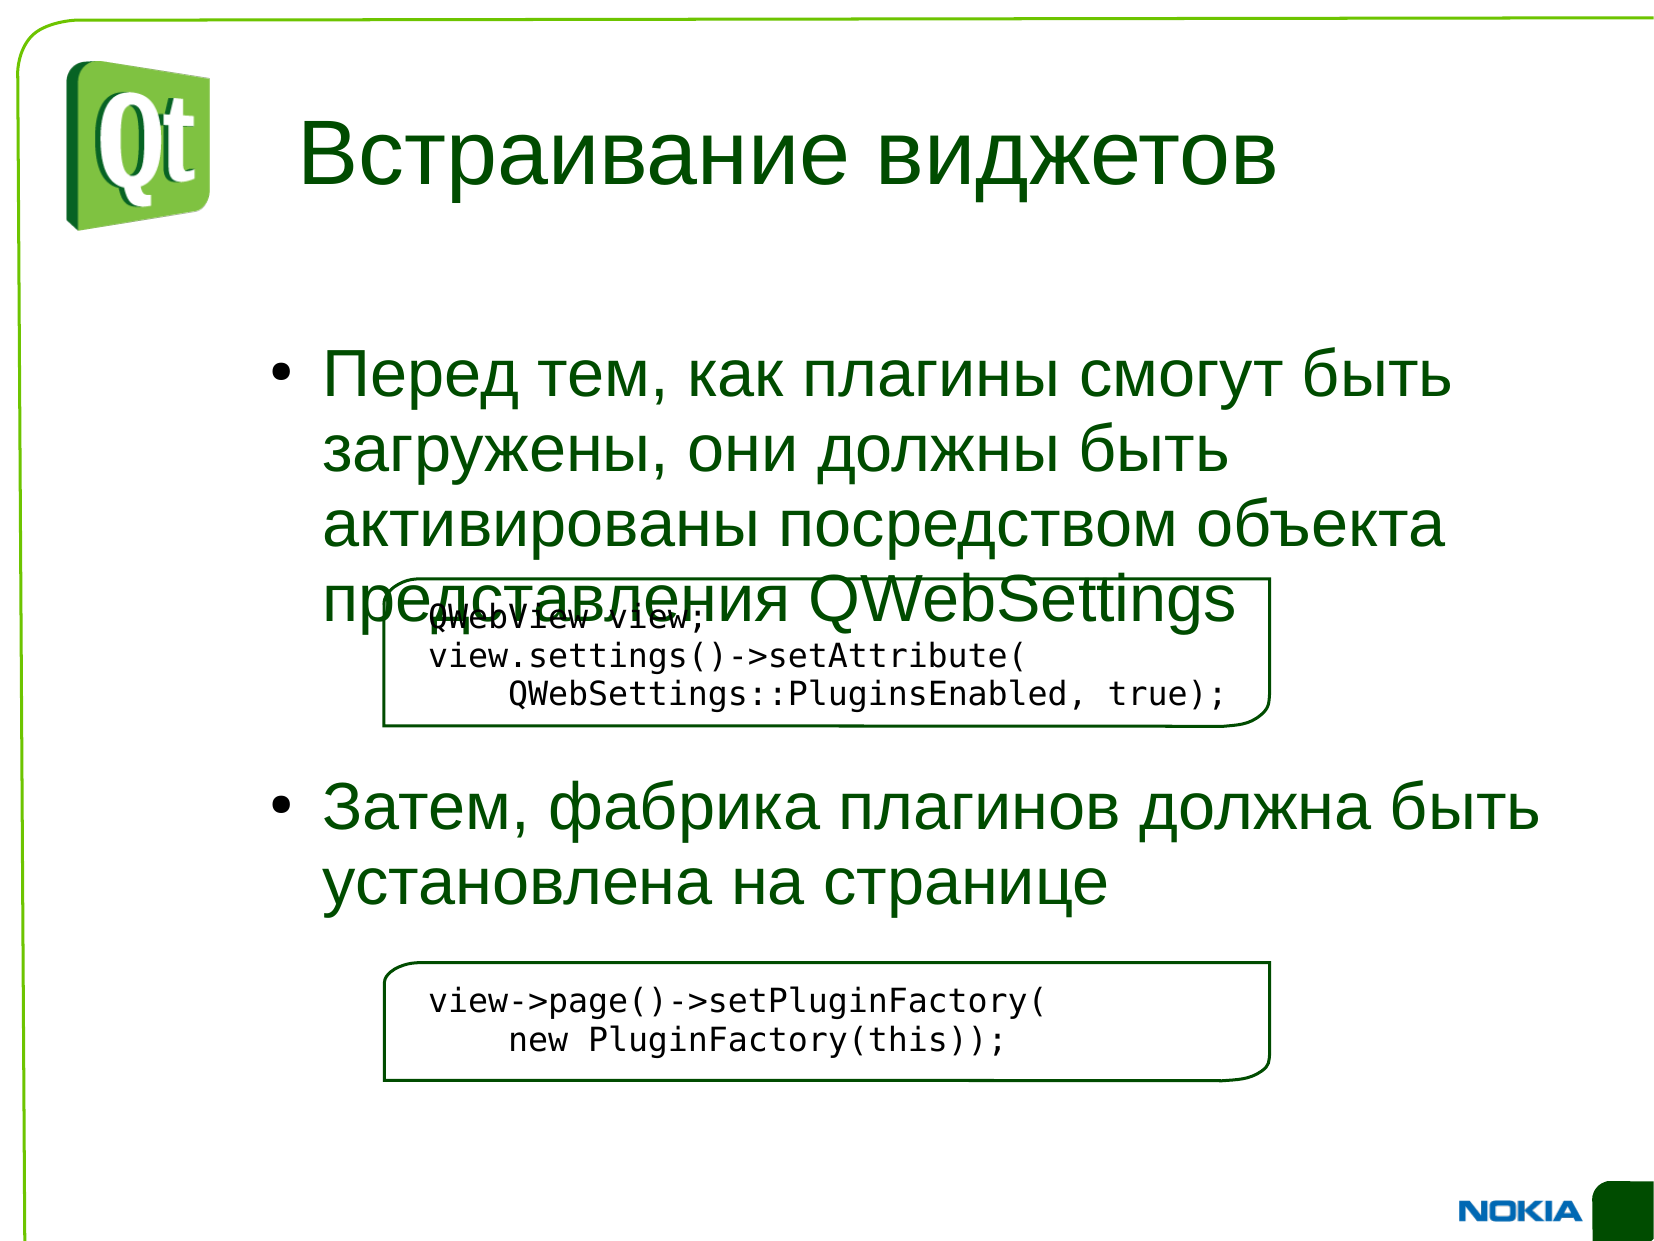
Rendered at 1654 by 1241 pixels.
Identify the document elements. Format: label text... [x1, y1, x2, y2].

text_box view->page()->setPluginFactory( new PluginFactory(this)); [413, 974, 1064, 1067]
picture [66, 61, 210, 231]
list Перед тем, как плагины смогут быть загружены, они должны быть активированы посредством объекта представления QWebSettings Затем, фабрика плагинов должна быть установлена на странице [251, 336, 1571, 1156]
picture [1459, 1200, 1583, 1222]
title Встраивание виджетов [251, 49, 1327, 257]
text_box QWebView view; view.settings()->setAttribute( QWebSettings::PluginsEnabled, true); [413, 590, 1244, 721]
